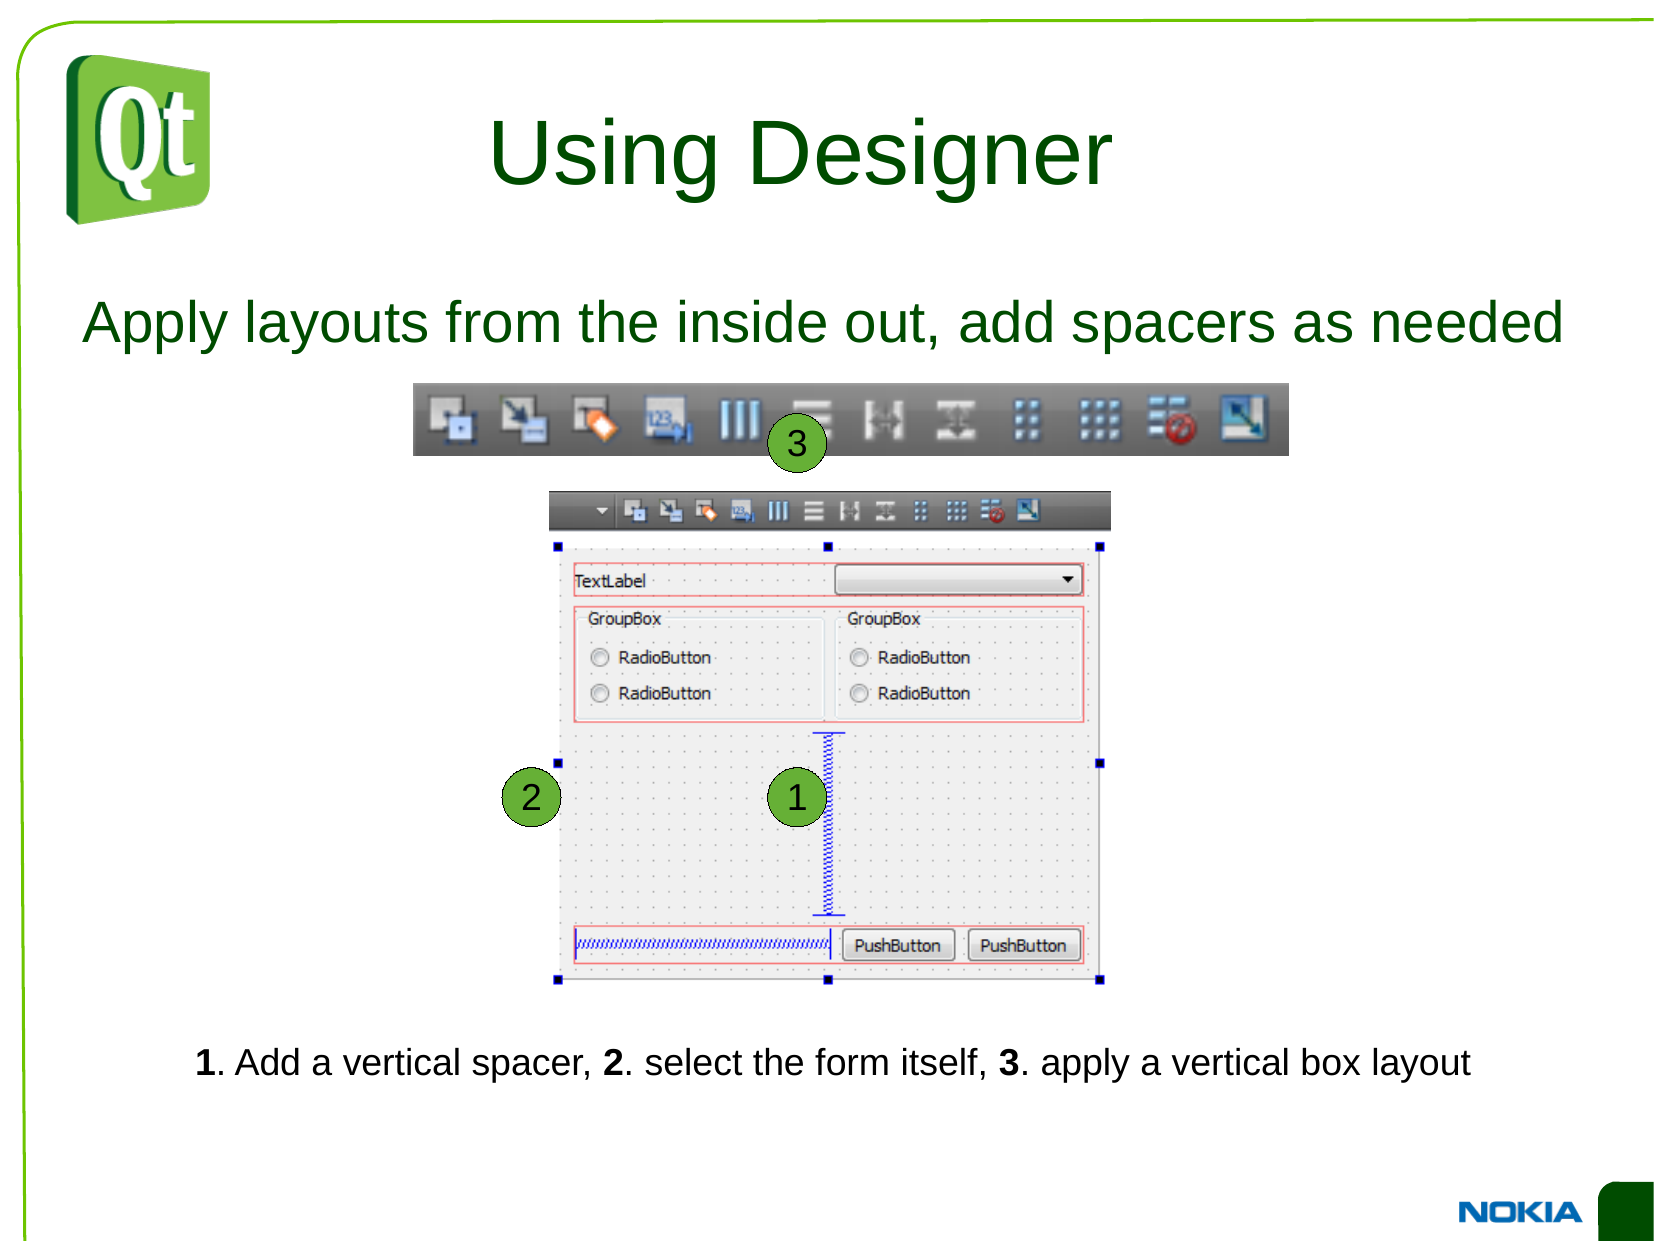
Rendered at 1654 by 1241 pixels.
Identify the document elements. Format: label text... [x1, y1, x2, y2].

picture [413, 383, 1289, 456]
picture [549, 491, 1111, 991]
text_box 2 [501, 767, 562, 827]
text_box 1. Add a vertical spacer, 2. select the form itself, 3. apply a vertical box layout [180, 1034, 1486, 1093]
picture [1459, 1201, 1583, 1223]
text_box 1 [767, 767, 827, 827]
list Apply layouts from the inside out, add spacers as needed [82, 290, 1571, 1094]
text_box 3 [767, 413, 827, 473]
picture [66, 55, 210, 225]
title Using Designer [263, 49, 1339, 257]
